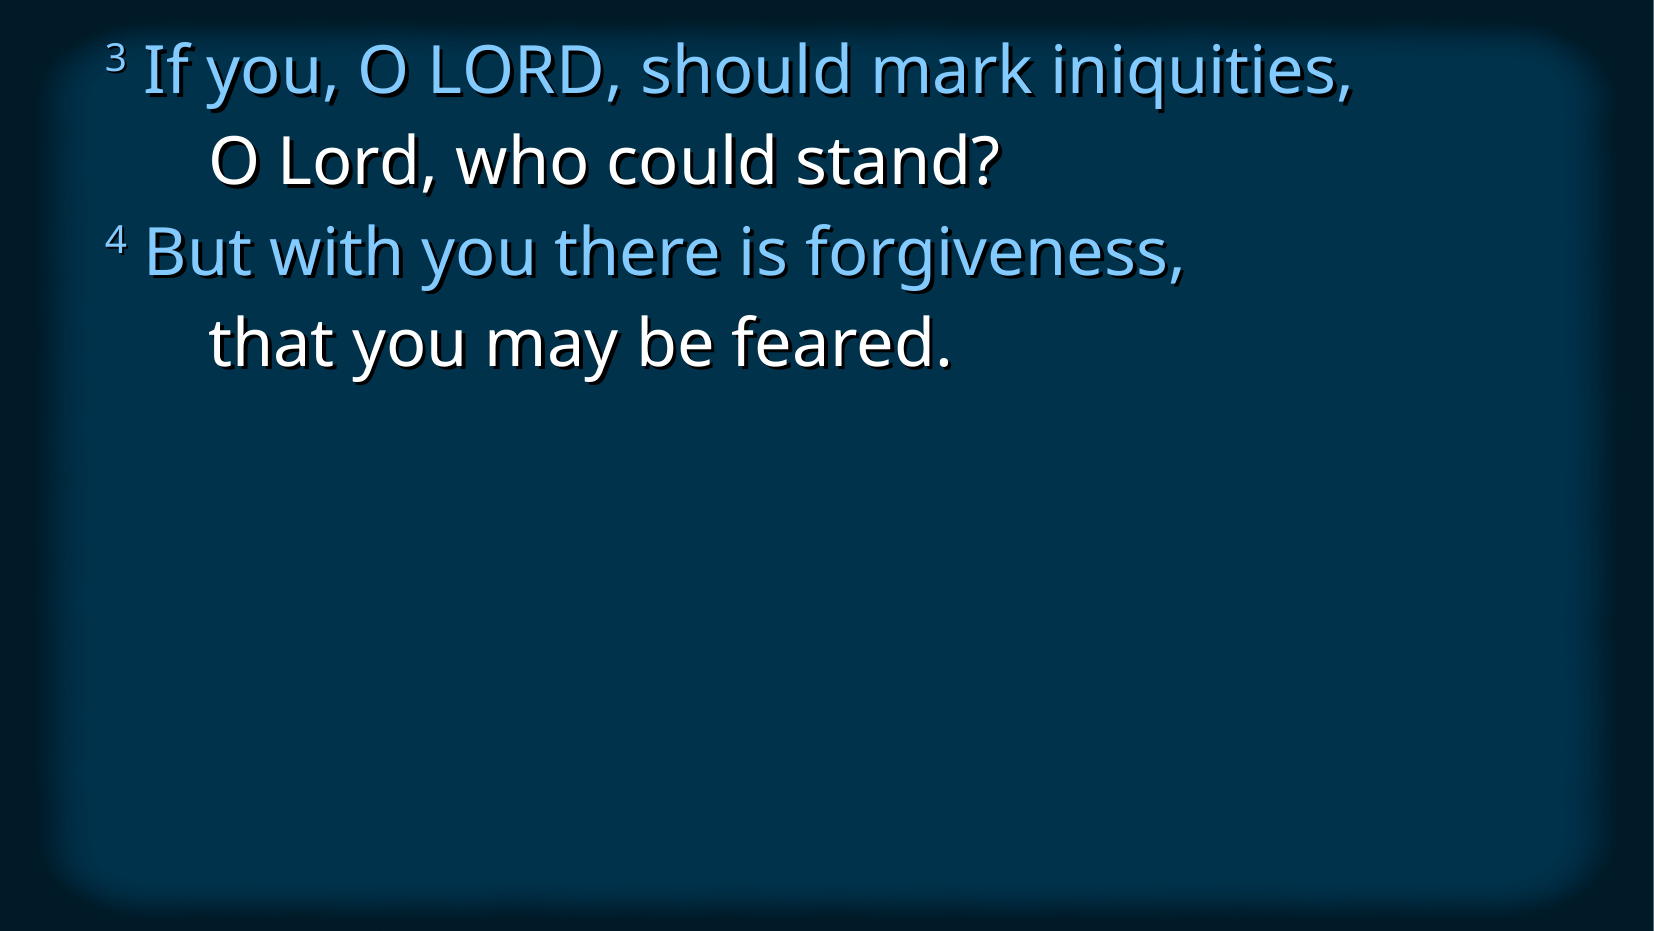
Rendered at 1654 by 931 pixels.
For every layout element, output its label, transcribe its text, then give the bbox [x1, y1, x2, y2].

text_box 3 If you, O LORD, should mark iniquities, O Lord, who could stand? 4 But with you there is forgiveness, that you may be feared. [90, 15, 1576, 385]
picture [0, 0, 1654, 931]
